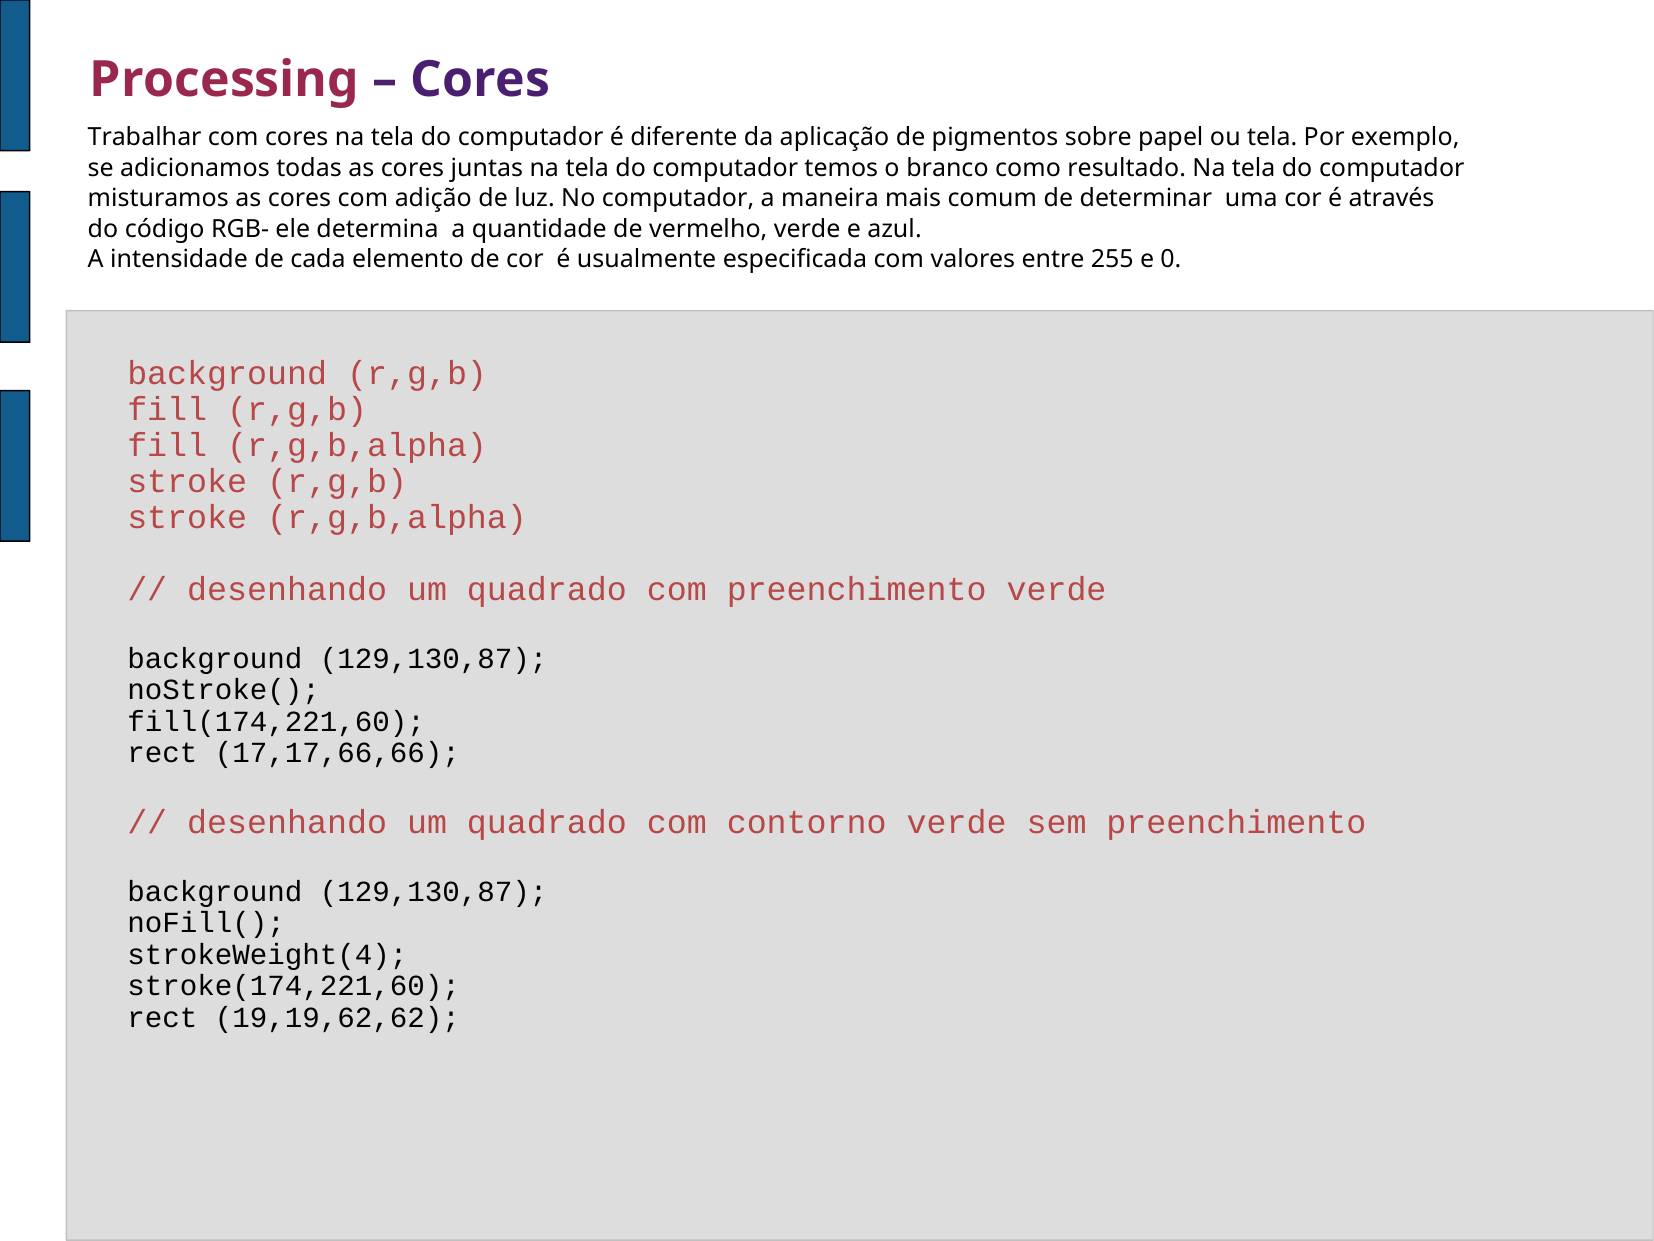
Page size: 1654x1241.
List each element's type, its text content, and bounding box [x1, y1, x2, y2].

text_box Processing – Cores [74, 37, 1000, 112]
text_box background (r,g,b) fill (r,g,b) fill (r,g,b,alpha) stroke (r,g,b) stroke (r,g,b,alpha) // desenhando um quadrado com preenchimento verde background (129,130,87); noStroke(); fill(174,221,60); rect (17,17,66,66); // desenhando um quadrado com contorno verde sem preenchimento background (129,130,87); noFill(); strokeWeight(4); stroke(174,221,60); rect (19,19,62,62); [112, 345, 1543, 1111]
text_box Trabalhar com cores na tela do computador é diferente da aplicação de pigmentos sobre papel ou tela. Por exemplo, se adicionamos todas as cores juntas na tela do computador temos o branco como resultado. Na tela do computador misturamos as cores com adição de luz. No computador, a maneira mais comum de determinar uma cor é através do código RGB- ele determina a quantidade de vermelho, verde e azul. A intensidade de cada elemento de cor é usualmente especificada com valores entre 255 e 0. [72, 112, 1613, 263]
